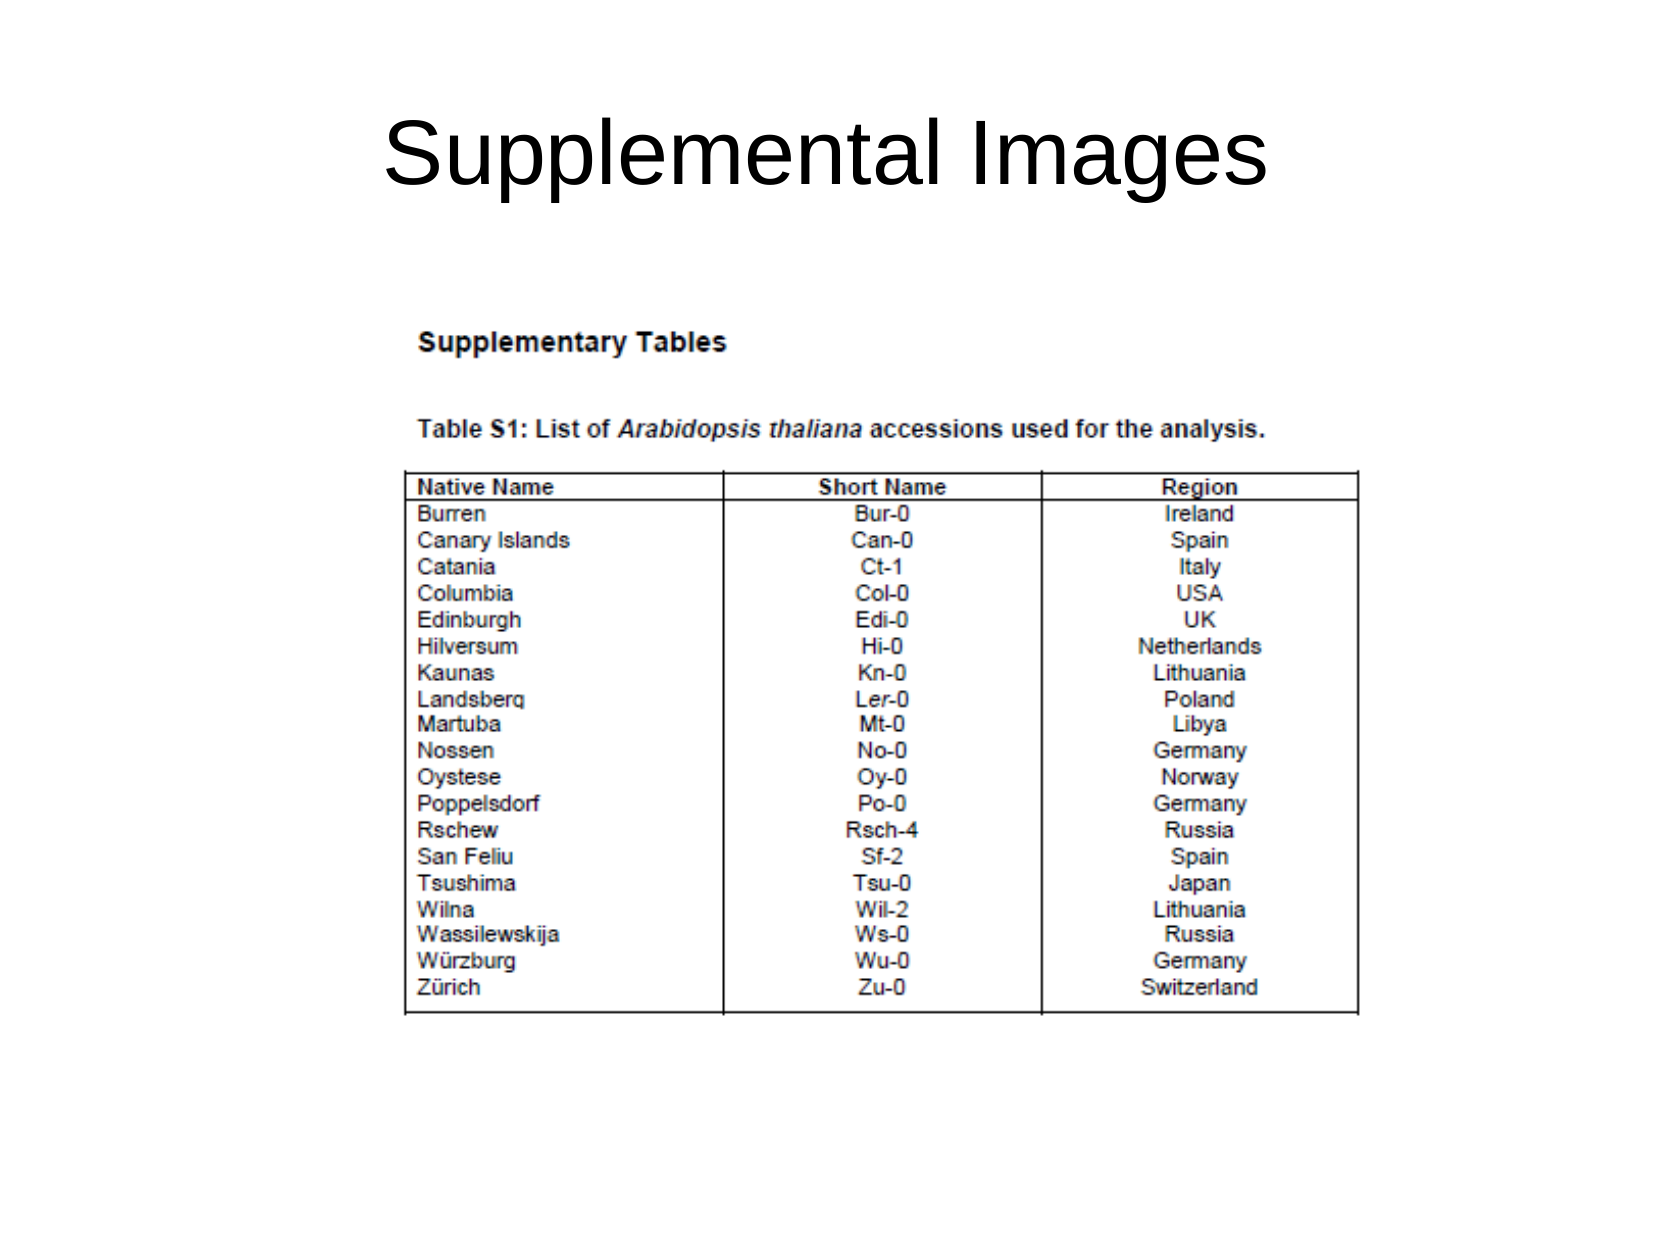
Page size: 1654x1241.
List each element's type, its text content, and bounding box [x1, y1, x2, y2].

picture [366, 285, 1376, 1075]
title Supplemental Images [82, 49, 1571, 257]
